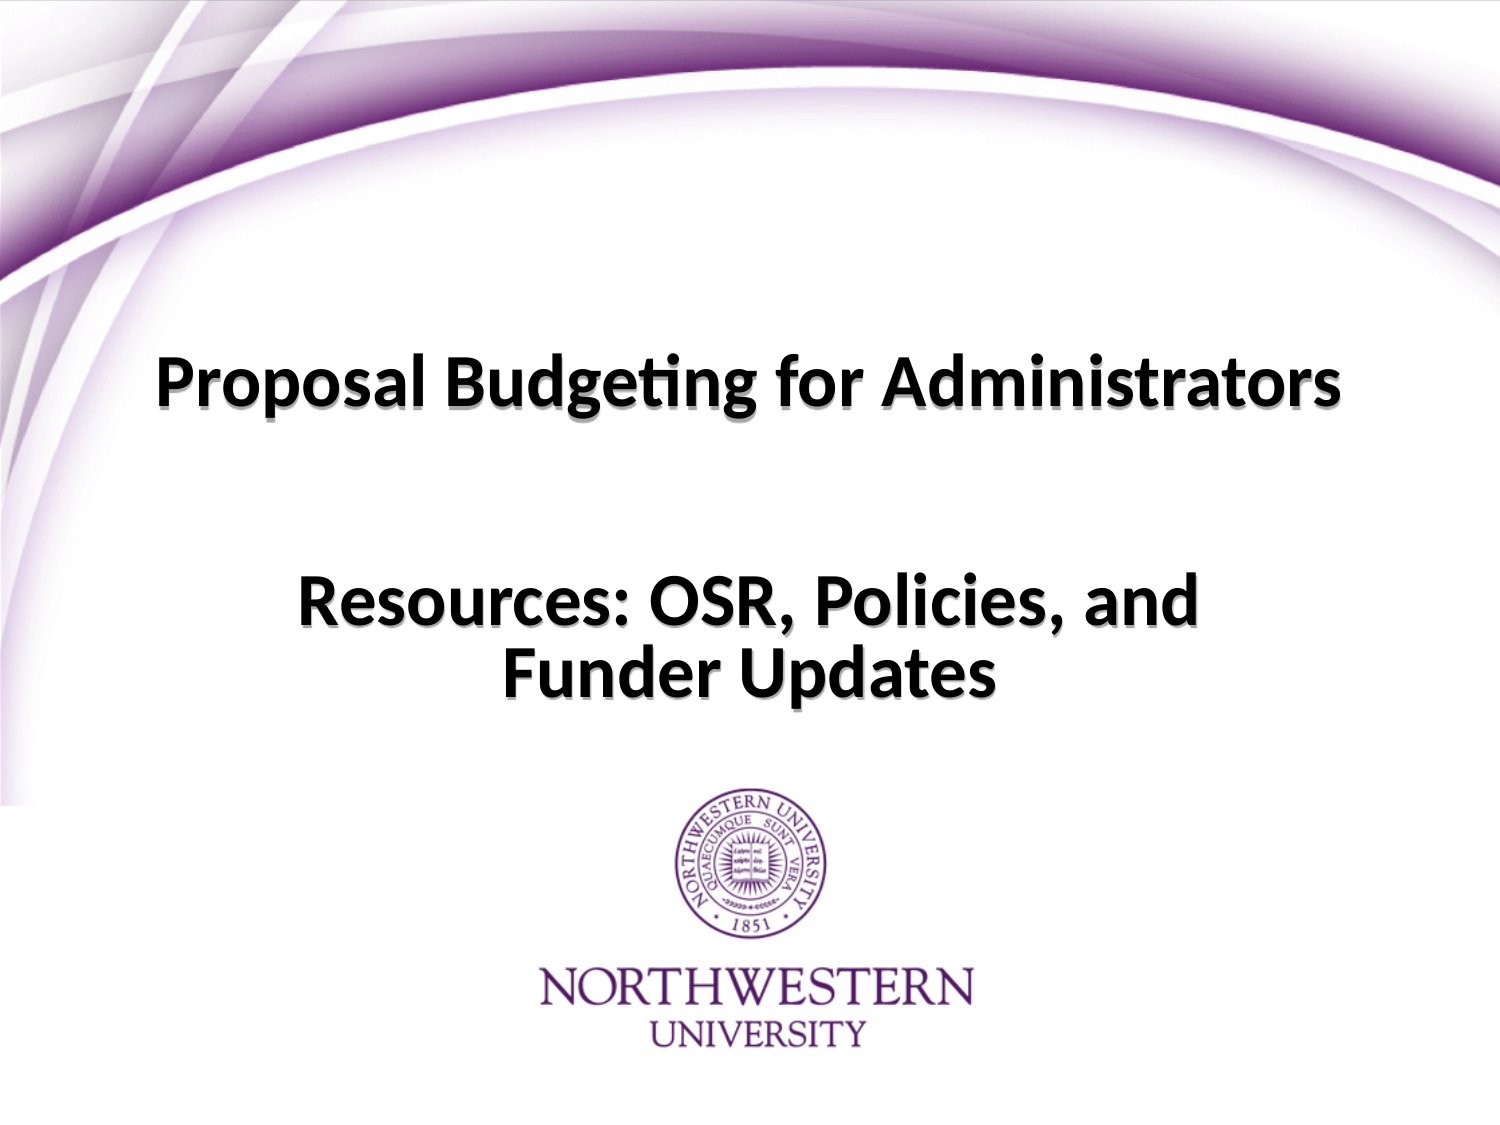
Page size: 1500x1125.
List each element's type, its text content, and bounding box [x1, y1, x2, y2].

subtitle Resources: OSR, Policies, and Funder Updates [225, 560, 1276, 723]
title Proposal Budgeting for Administrators [112, 238, 1388, 516]
